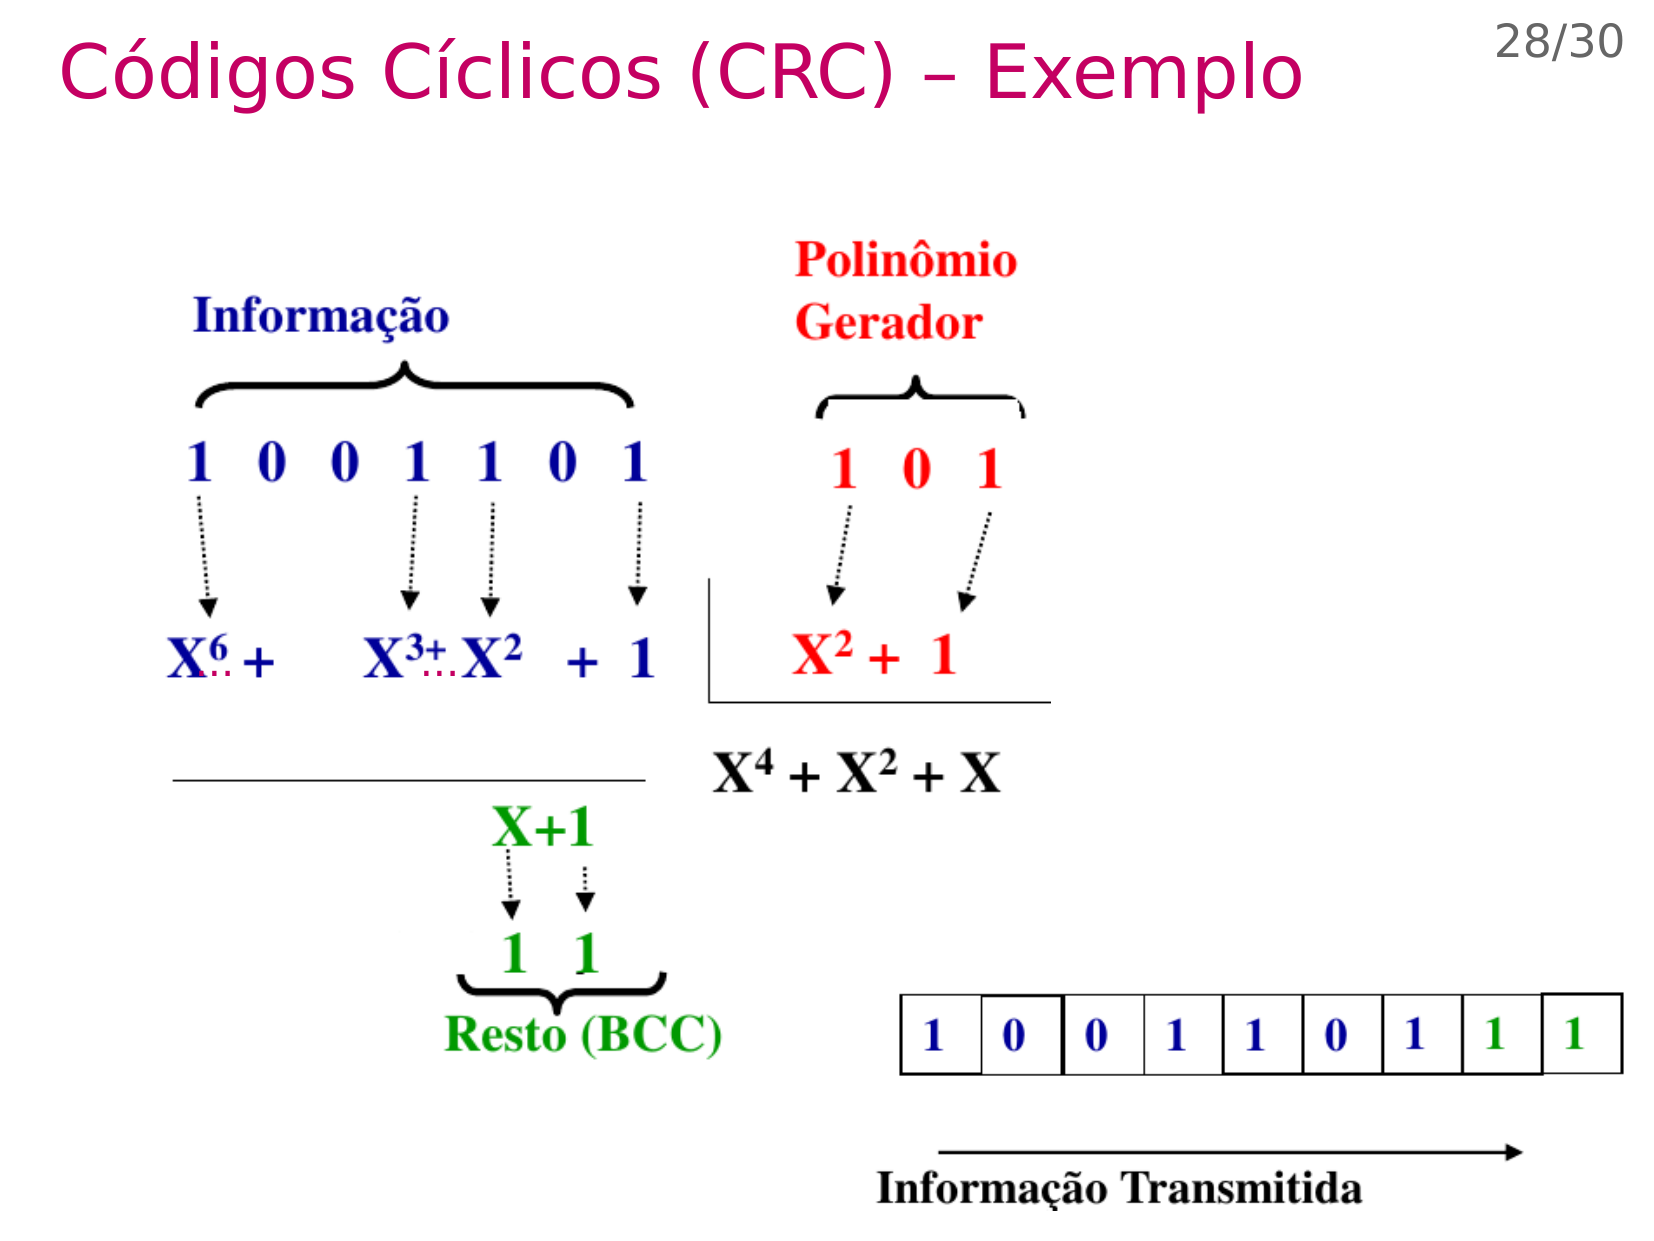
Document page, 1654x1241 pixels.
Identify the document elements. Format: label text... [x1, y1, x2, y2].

text_box ... [180, 630, 271, 694]
title Códigos Cíclicos (CRC) – Exemplo [59, 29, 1625, 207]
text_box ... [405, 630, 496, 694]
picture [41, 233, 1627, 1211]
